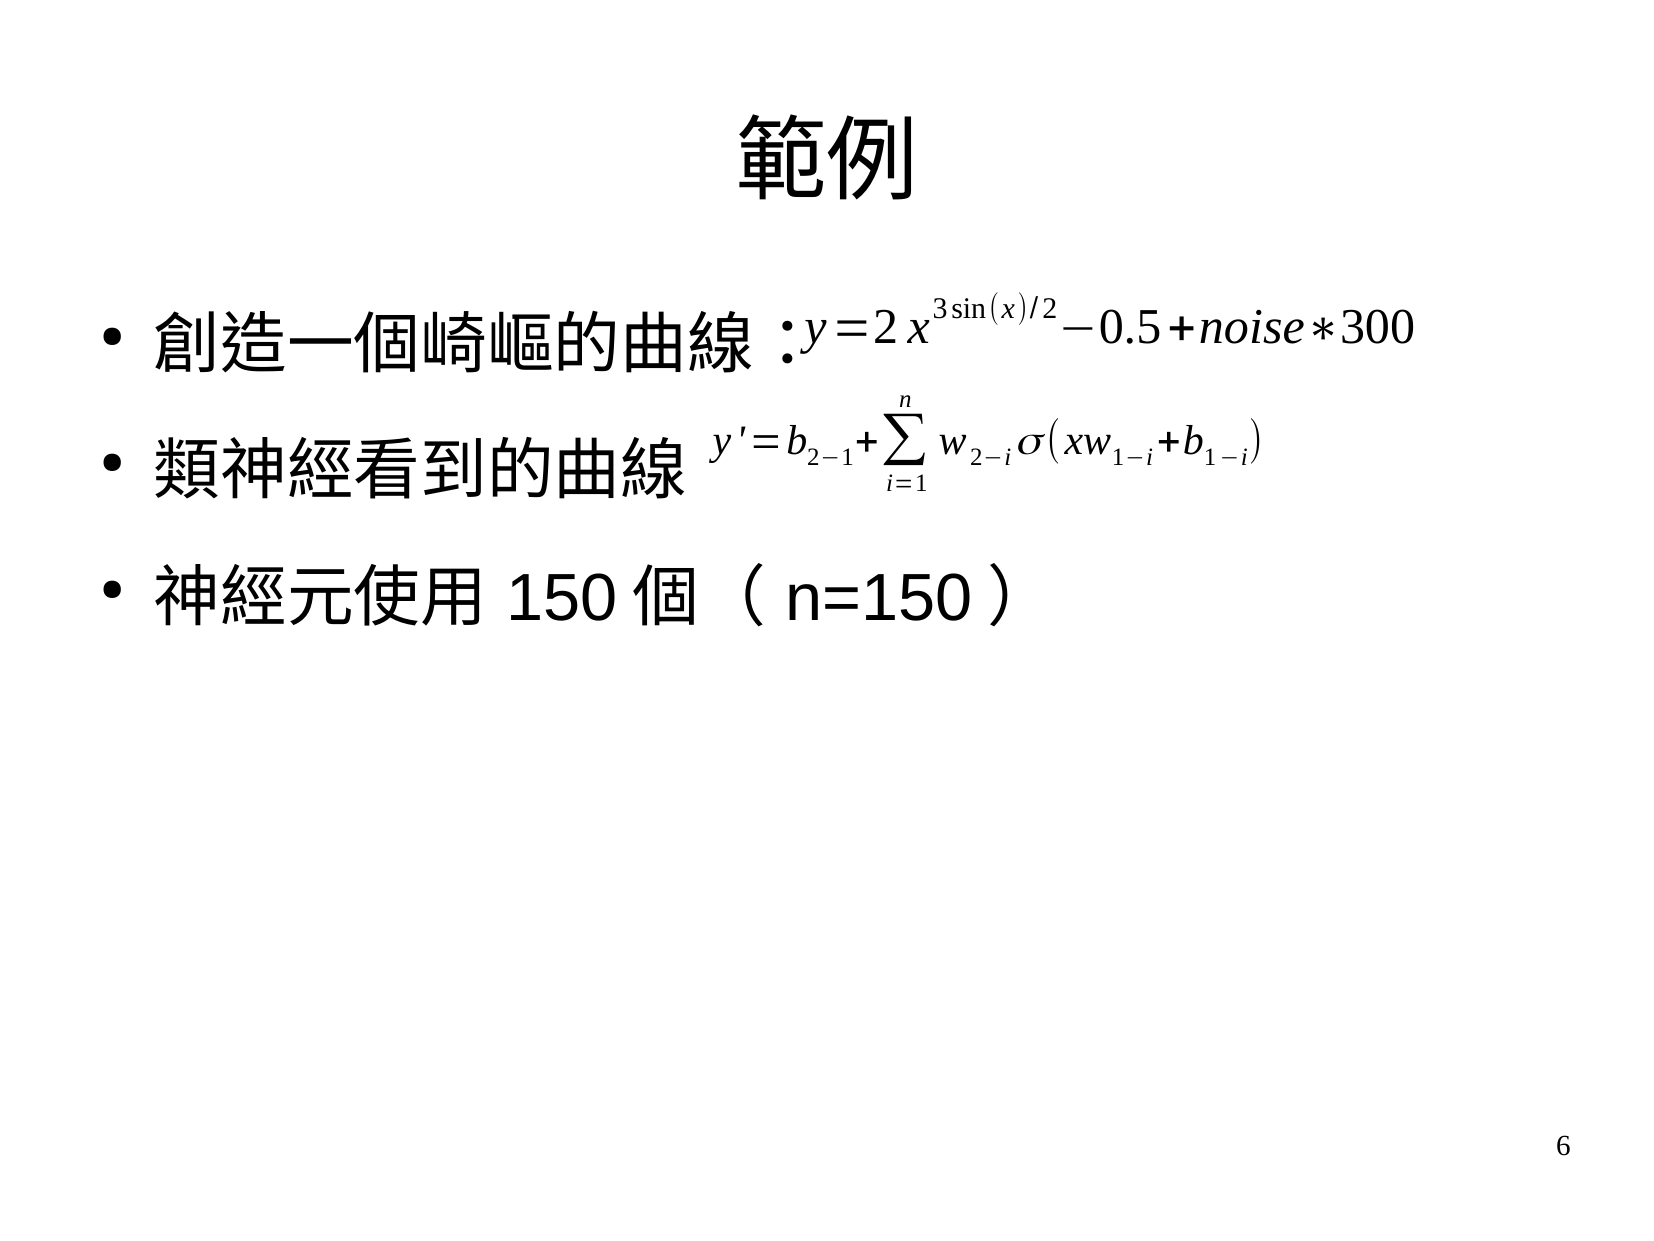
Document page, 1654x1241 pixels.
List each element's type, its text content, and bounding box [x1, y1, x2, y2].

chart [696, 383, 1273, 497]
title 範例 [82, 49, 1571, 257]
list 創造一個崎嶇的曲線： 類神經看到的曲線 神經元使用150個（n=150） [82, 290, 1571, 1010]
chart [785, 290, 1430, 354]
